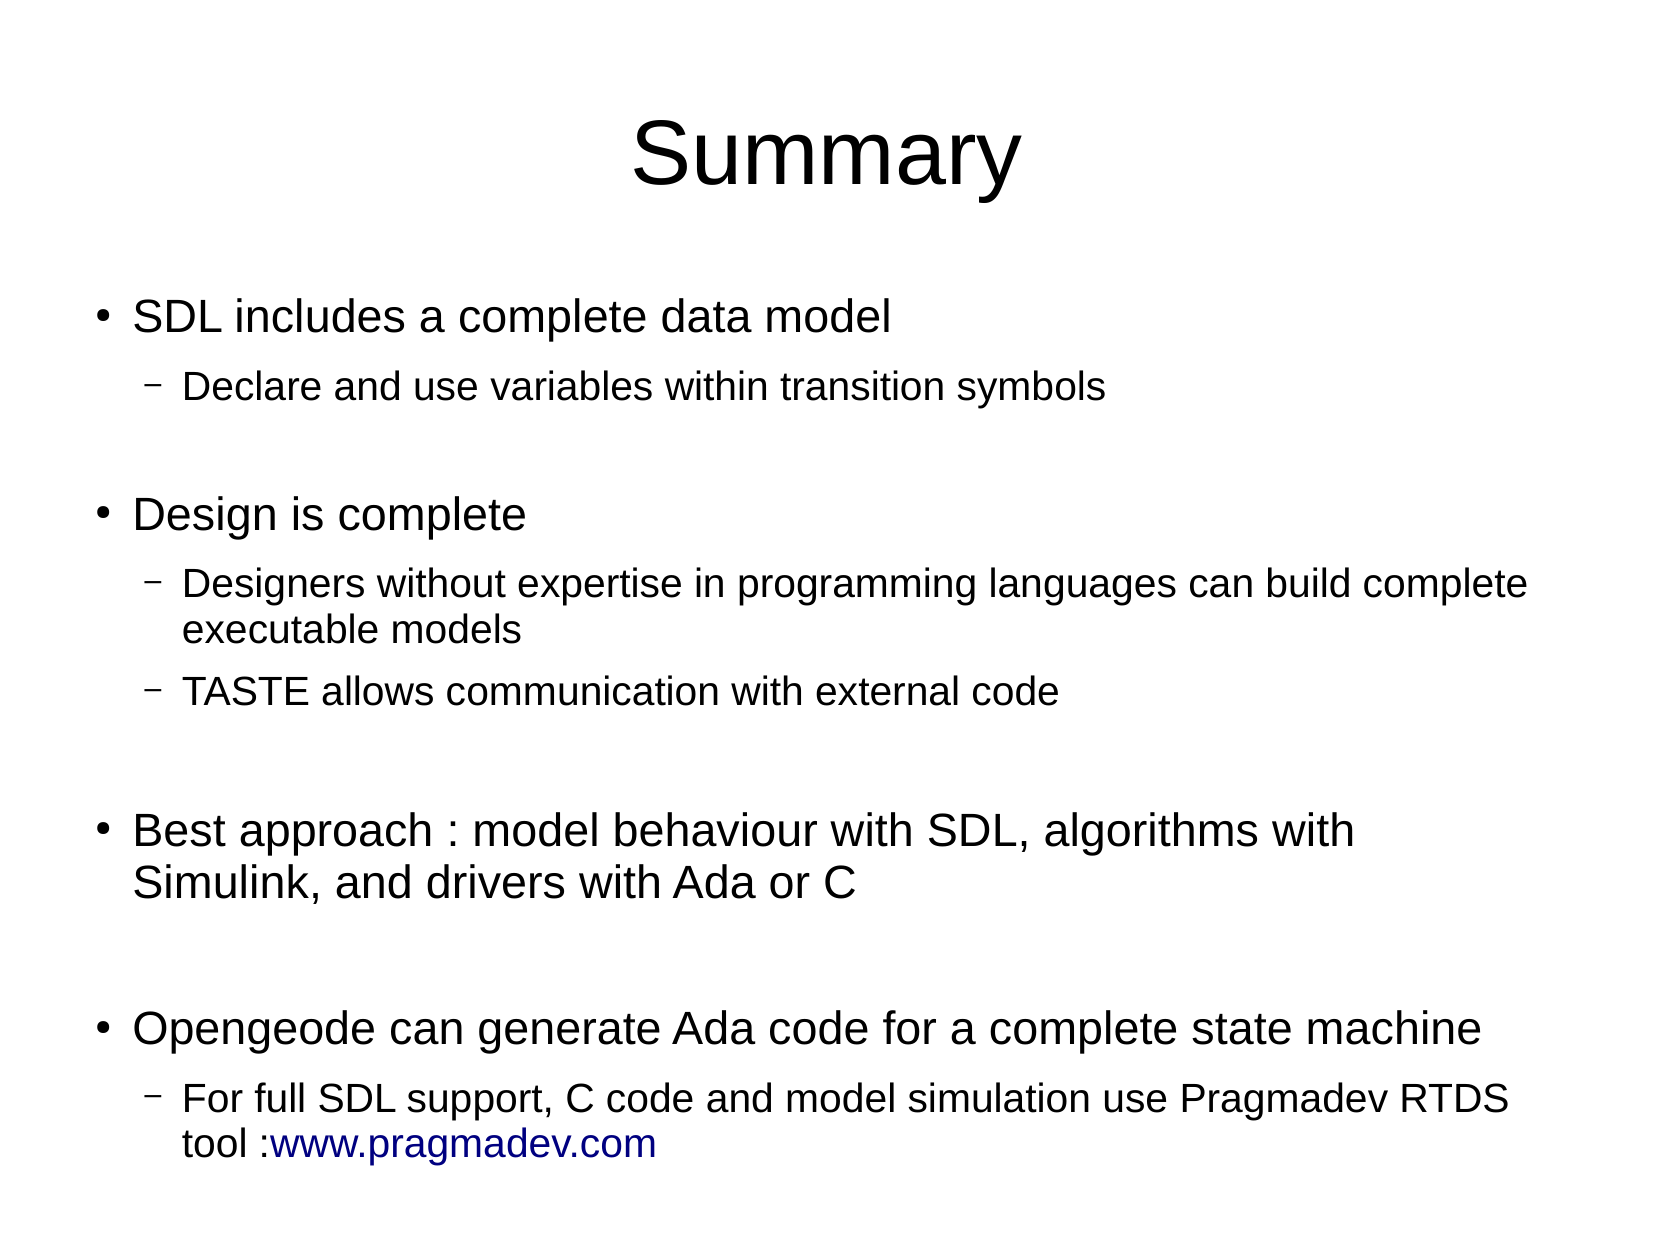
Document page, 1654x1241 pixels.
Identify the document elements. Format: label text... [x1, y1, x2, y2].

title Summary [82, 49, 1571, 257]
list SDL includes a complete data model Declare and use variables within transition symbols Design is complete Designers without expertise in programming languages can build complete executable models TASTE allows communication with external code Best approach : model behaviour with SDL, algorithms with Simulink, and drivers with Ada or C Opengeode can generate Ada code for a complete state machine For full SDL support, C code and model simulation use Pragmadev RTDS tool :www.pragmadev.com [82, 290, 1538, 1170]
